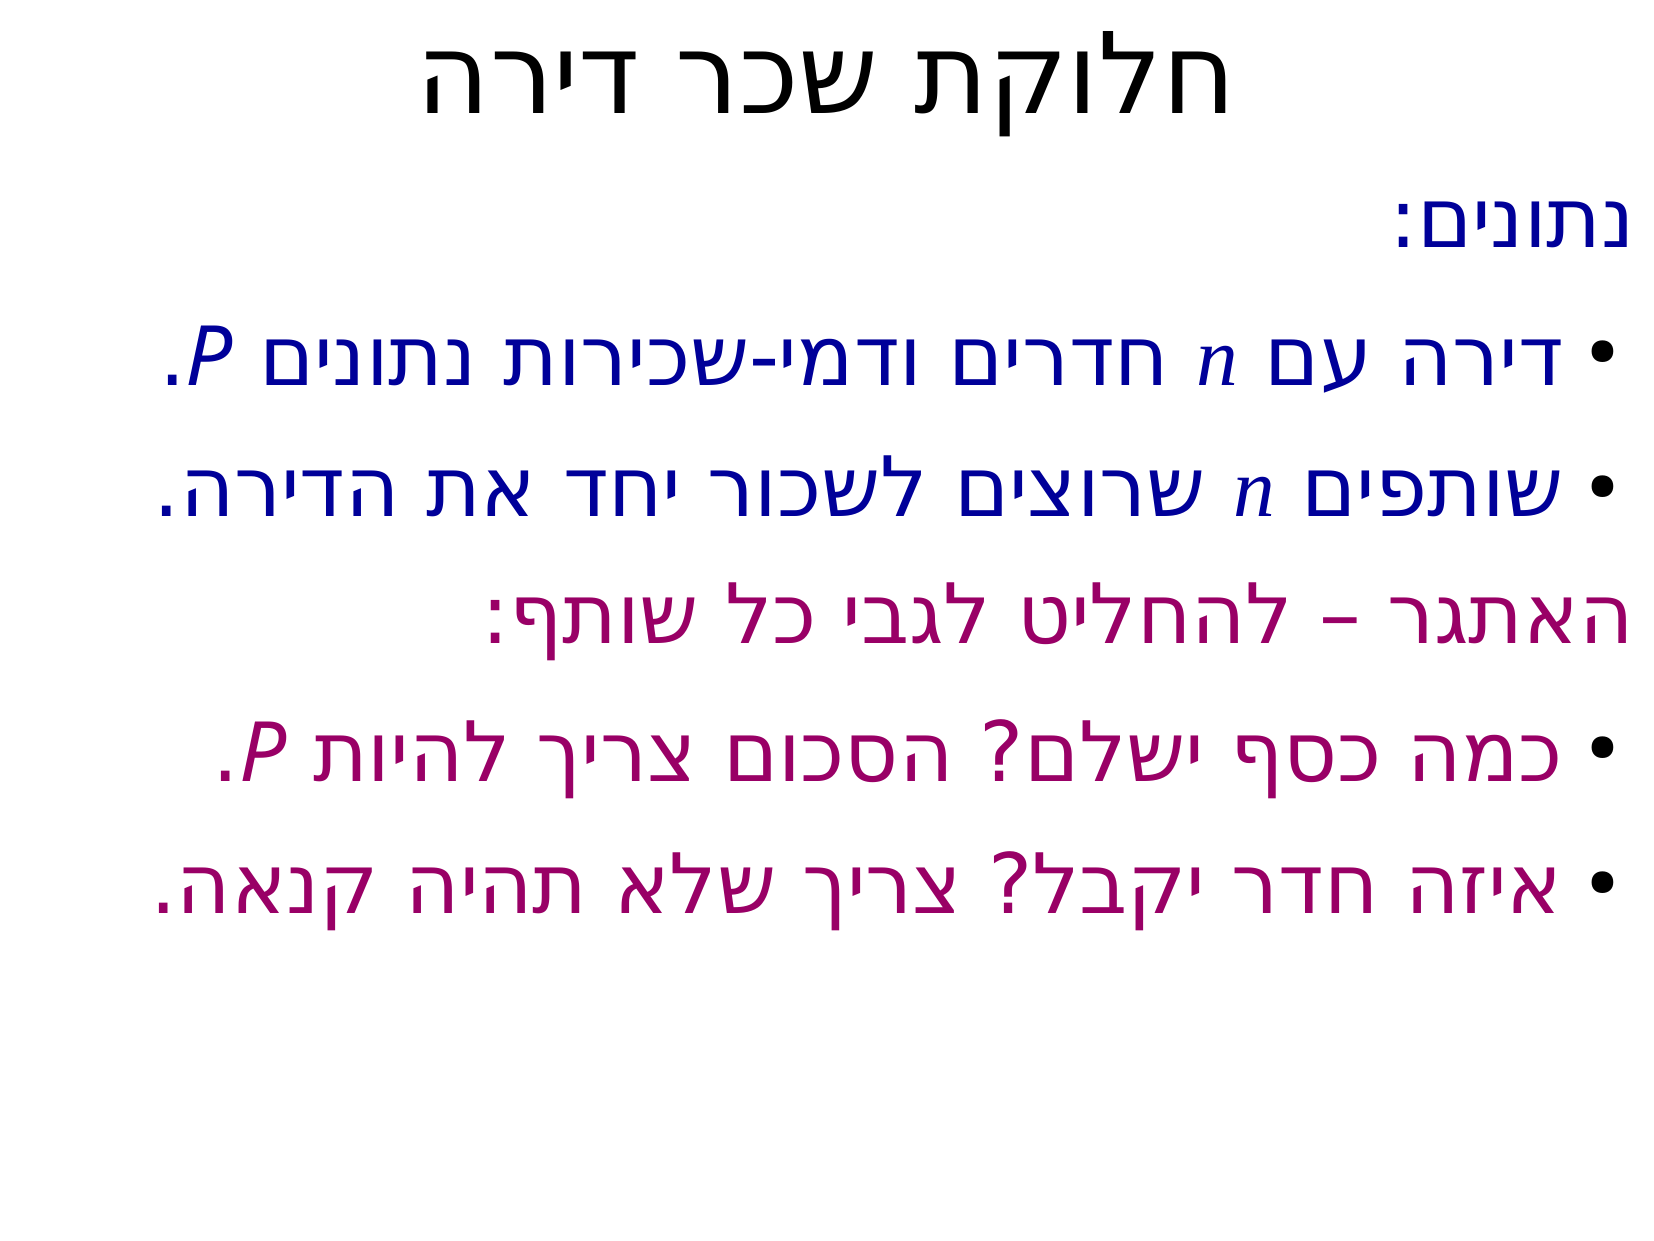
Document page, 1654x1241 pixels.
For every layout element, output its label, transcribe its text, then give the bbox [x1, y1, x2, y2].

title חלוקת שכר דירה [0, 0, 1654, 151]
list נתונים: דירה עם n חדרים ודמי-שכירות נתונים P. שותפים n שרוצים לשכור יחד את הדירה. האתגר – להחליט לגבי כל שותף: כמה כסף ישלם? הסכום צריך להיות P. איזה חדר יקבל? צריך שלא תהיה קנאה. [15, 170, 1636, 1216]
